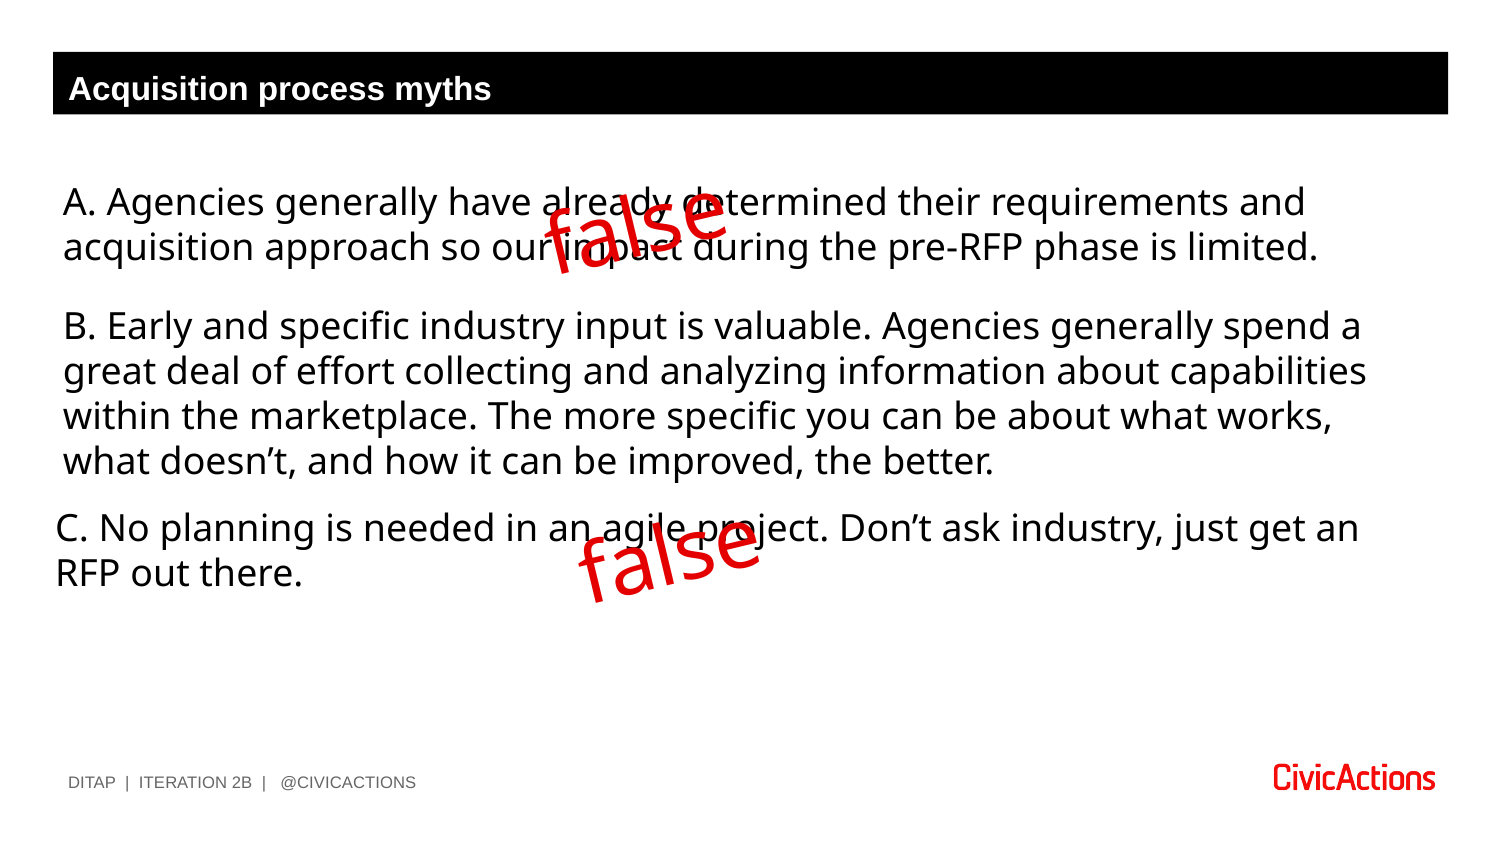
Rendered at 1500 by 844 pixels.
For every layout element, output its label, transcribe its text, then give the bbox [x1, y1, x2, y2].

list C. No planning is needed in an agile project. Don’t ask industry, just get an RFP out there. [45, 494, 1414, 633]
list A. Agencies generally have already determined their requirements and acquisition approach so our impact during the pre-RFP phase is limited. [53, 168, 581, 292]
text_box false [516, 126, 783, 294]
list A. Agencies generally have already determined their requirements and acquisition approach so our impact during the pre-RFP phase is limited. [554, 168, 1422, 292]
title Acquisition process myths [53, 51, 1449, 115]
picture [1271, 758, 1438, 795]
list B. Early and specific industry input is valuable. Agencies generally spend a great deal of effort collecting and analyzing information about capabilities within the marketplace. The more specific you can be about what works, what doesn’t, and how it can be improved, the better. [53, 292, 1422, 505]
text_box false [550, 455, 817, 622]
